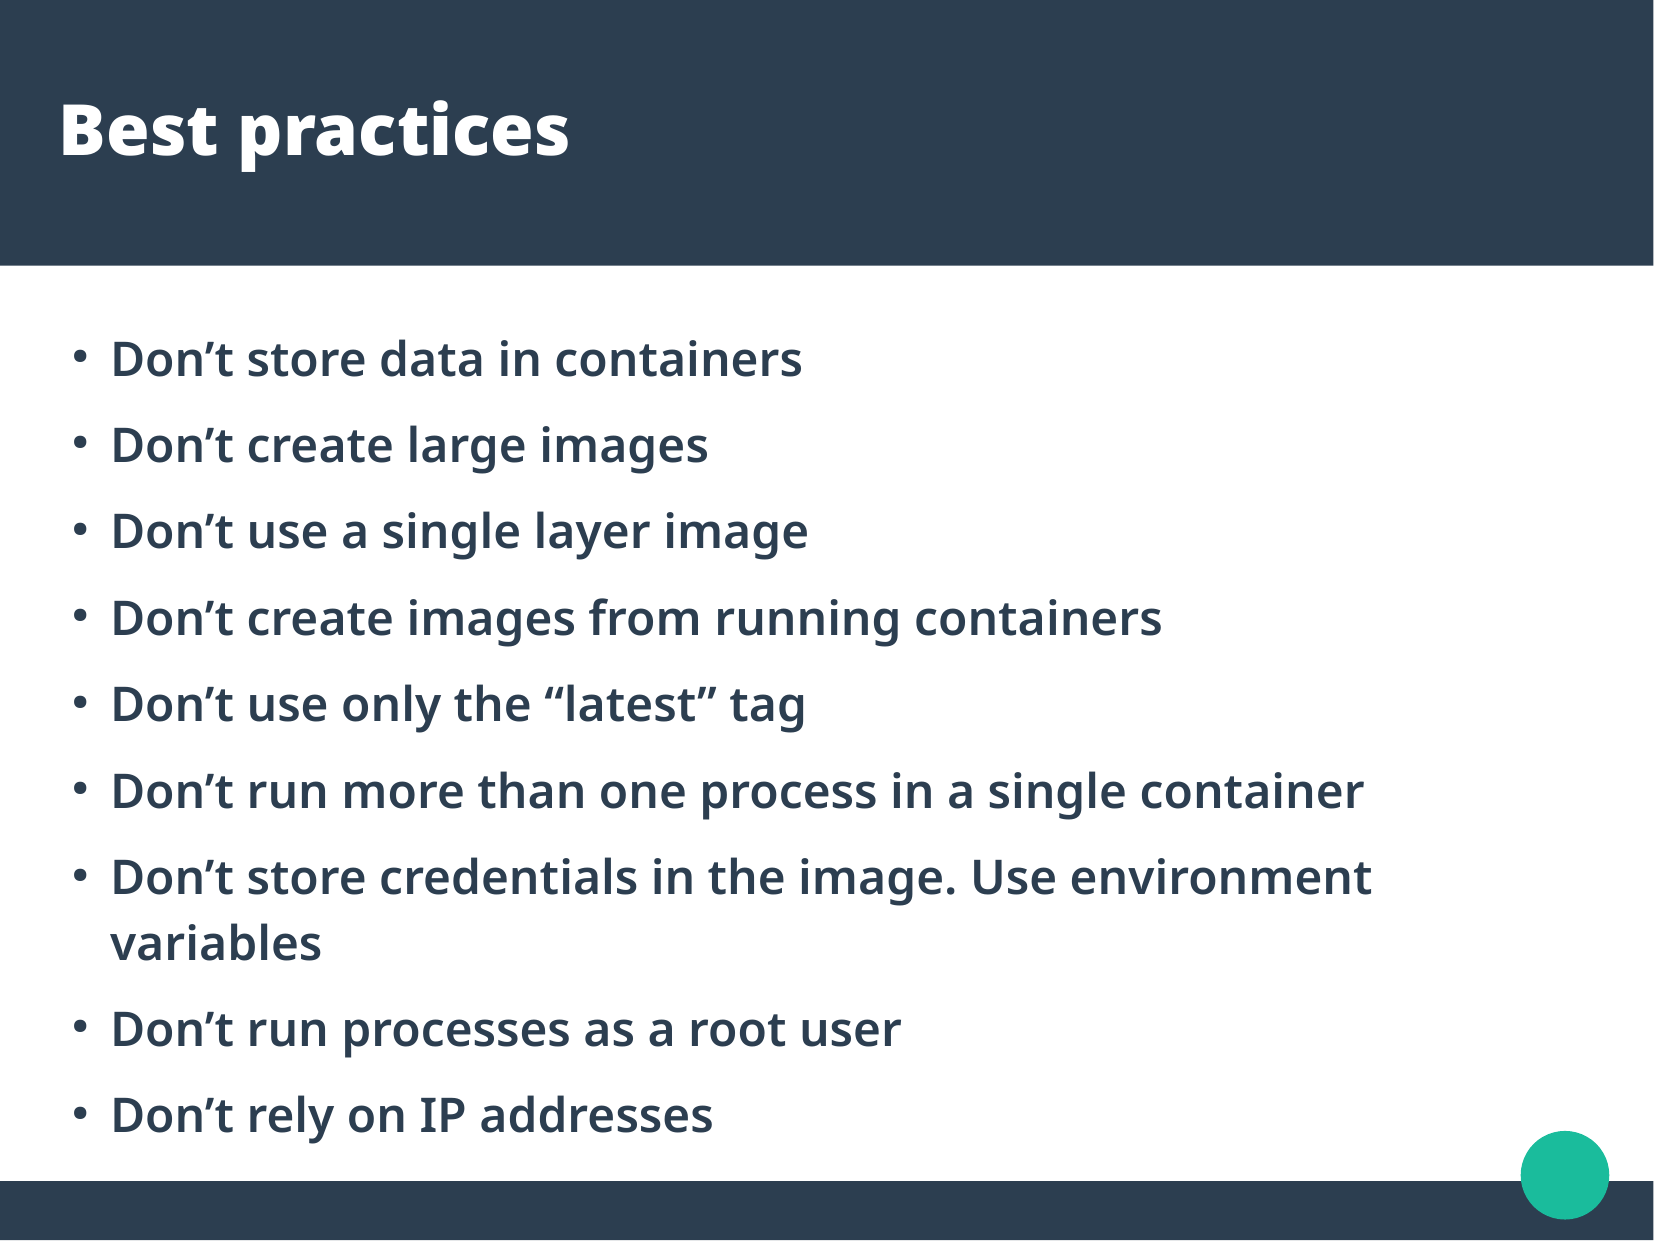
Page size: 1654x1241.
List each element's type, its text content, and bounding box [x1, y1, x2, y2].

title Best practices [59, 49, 1595, 207]
list Don’t store data in containers Don’t create large images Don’t use a single layer image Don’t create images from running containers Don’t use only the “latest” tag Don’t run more than one process in a single container Don’t store credentials in the image. Use environment variables Don’t run processes as a root user Don’t rely on IP addresses [59, 324, 1595, 1152]
